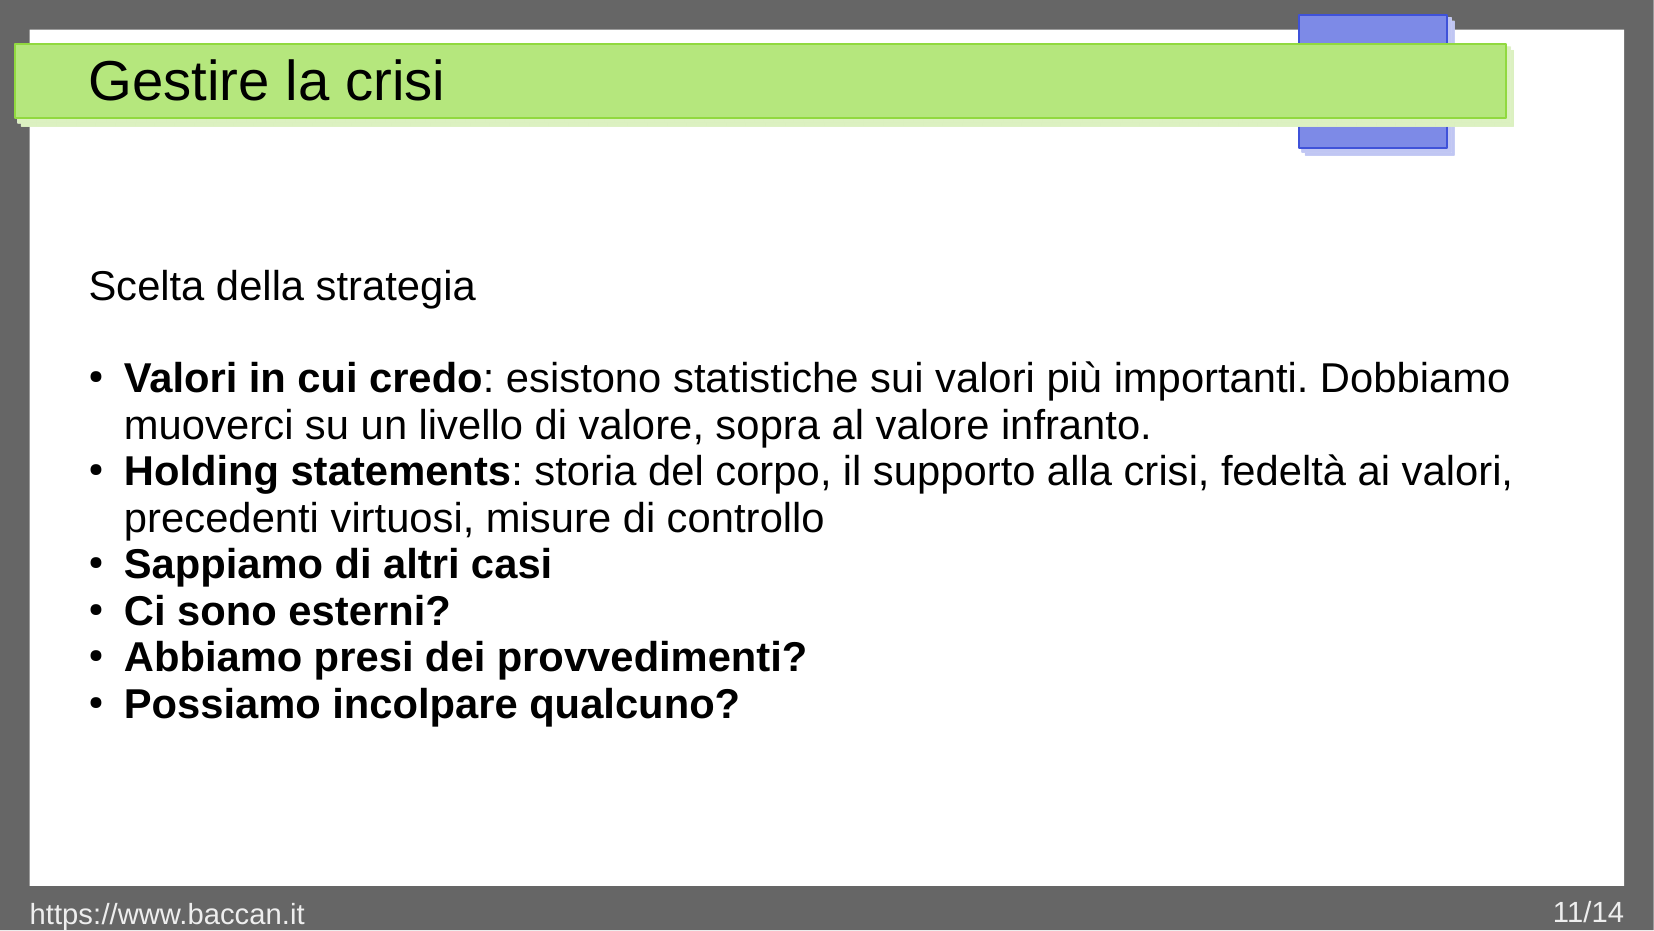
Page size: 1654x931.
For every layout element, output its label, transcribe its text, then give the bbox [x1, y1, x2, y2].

subtitle Scelta della strategia Valori in cui credo: esistono statistiche sui valori più importanti. Dobbiamo muoverci su un livello di valore, sopra al valore infranto. Holding statements: storia del corpo, il supporto alla crisi, fedeltà ai valori, precedenti virtuosi, misure di controllo Sappiamo di altri casi Ci sono esterni? Abbiamo presi dei provvedimenti? Possiamo incolpare qualcuno? [88, 177, 1565, 813]
title Gestire la crisi [88, 44, 1506, 119]
